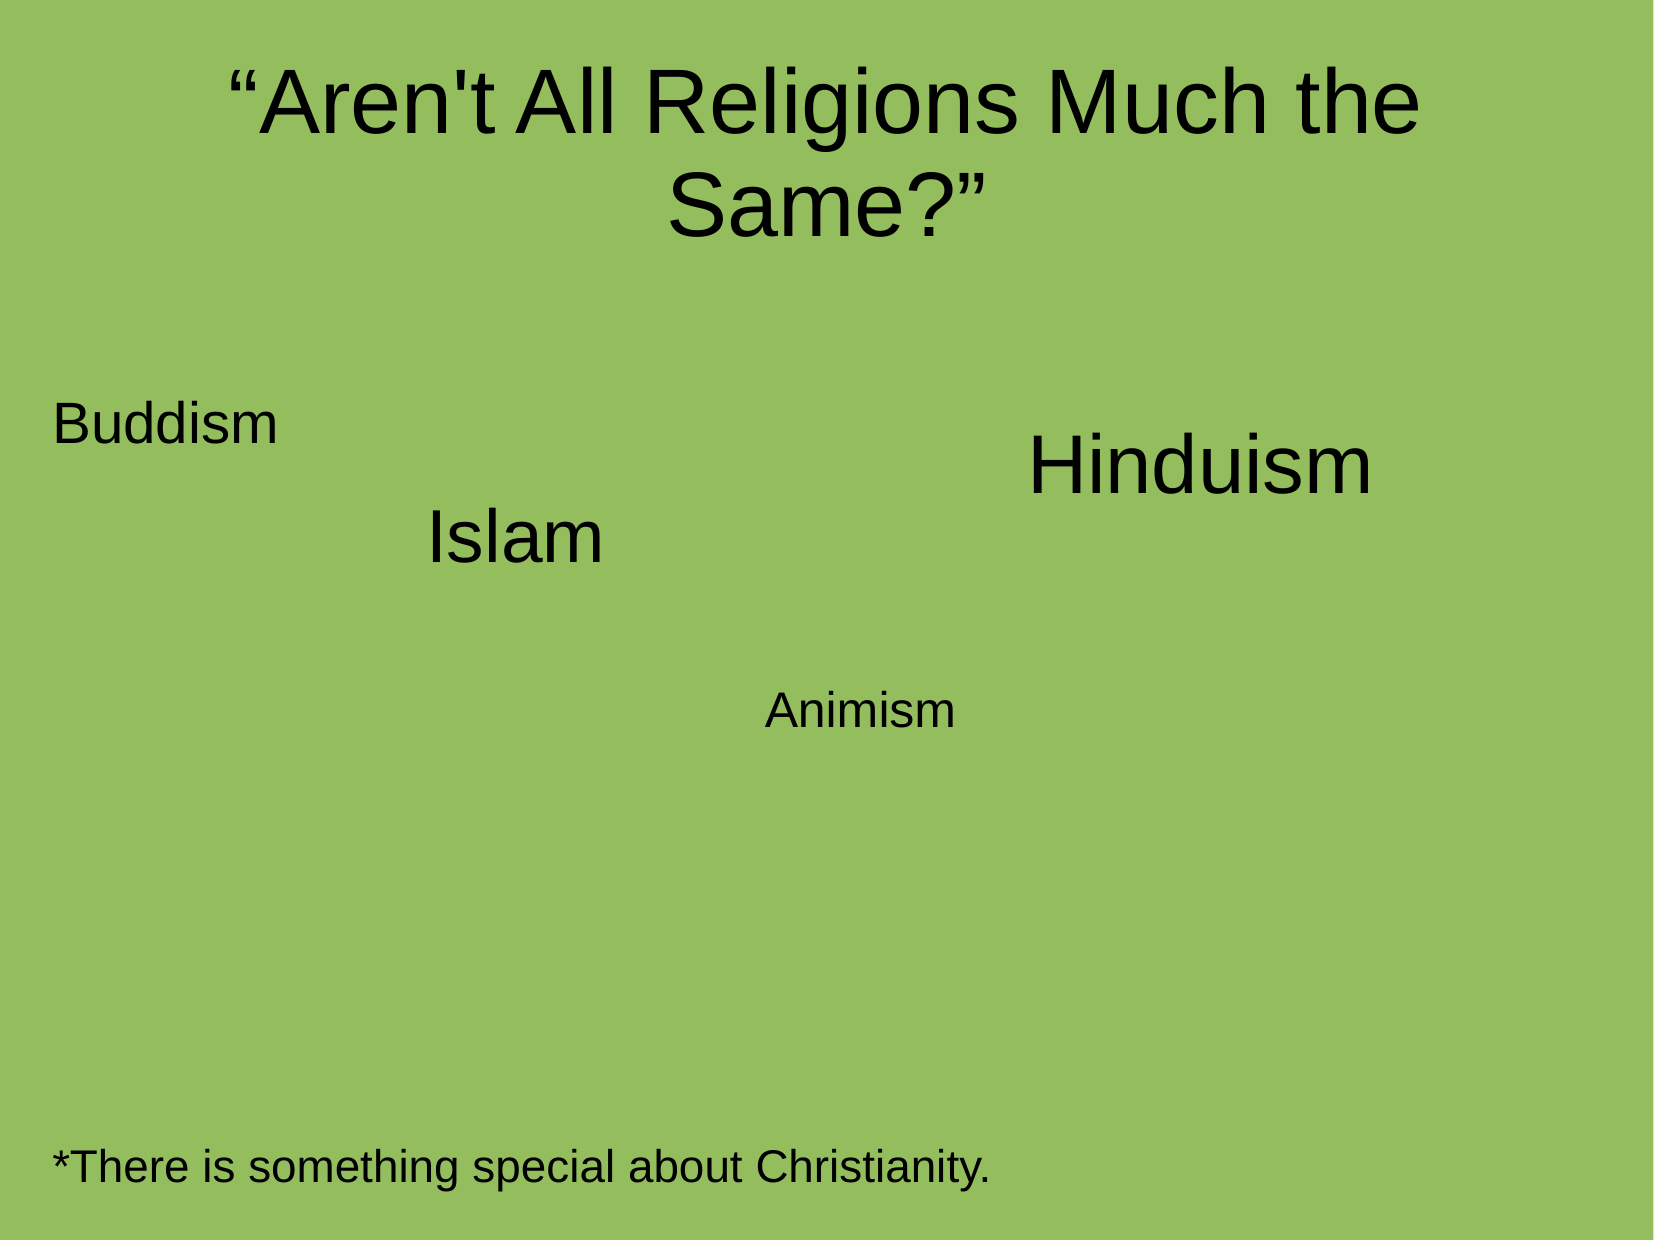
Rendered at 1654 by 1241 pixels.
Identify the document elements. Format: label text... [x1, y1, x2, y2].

text_box Buddism [37, 383, 295, 464]
text_box *There is something special about Christianity. [37, 1133, 1008, 1201]
title “Aren't All Religions Much the Same?” [82, 50, 1571, 256]
text_box Hinduism [1012, 411, 1389, 520]
text_box Animism [750, 675, 972, 746]
text_box Islam [411, 487, 621, 587]
